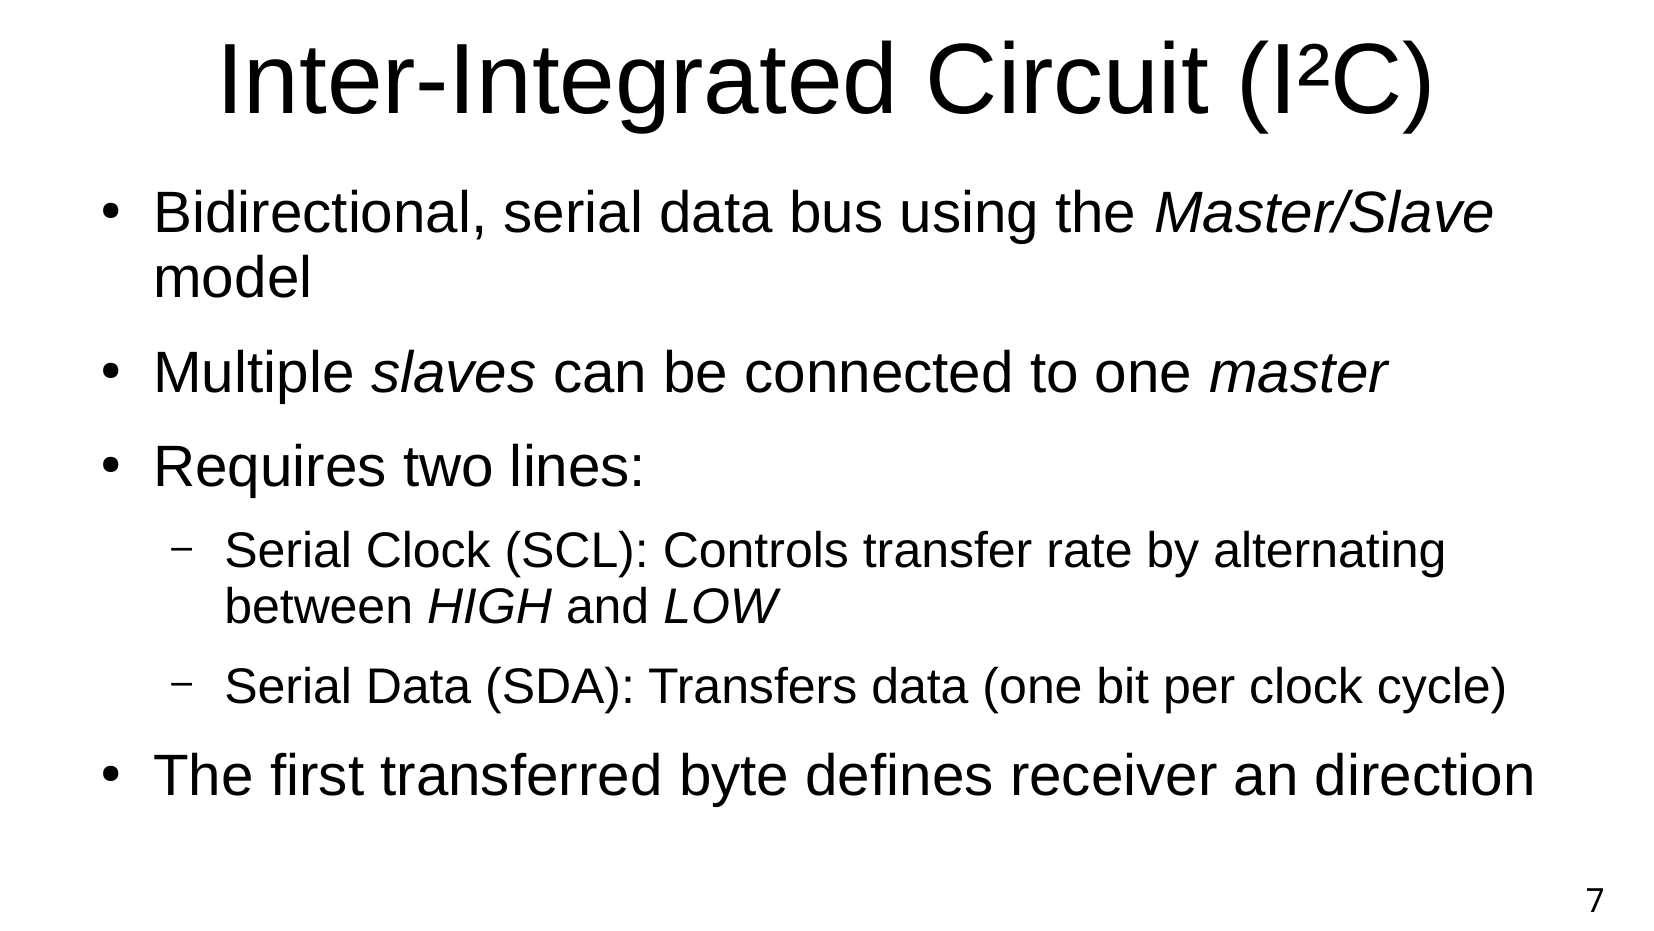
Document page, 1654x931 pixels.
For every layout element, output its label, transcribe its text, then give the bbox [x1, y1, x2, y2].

list Bidirectional, serial data bus using the Master/Slave model Multiple slaves can be connected to one master Requires two lines: Serial Clock (SCL): Controls transfer rate by alternating between HIGH and LOW Serial Data (SDA): Transfers data (one bit per clock cycle) The first transferred byte defines receiver an direction [82, 180, 1571, 811]
title Inter-Integrated Circuit (I²C) [82, 1, 1571, 157]
